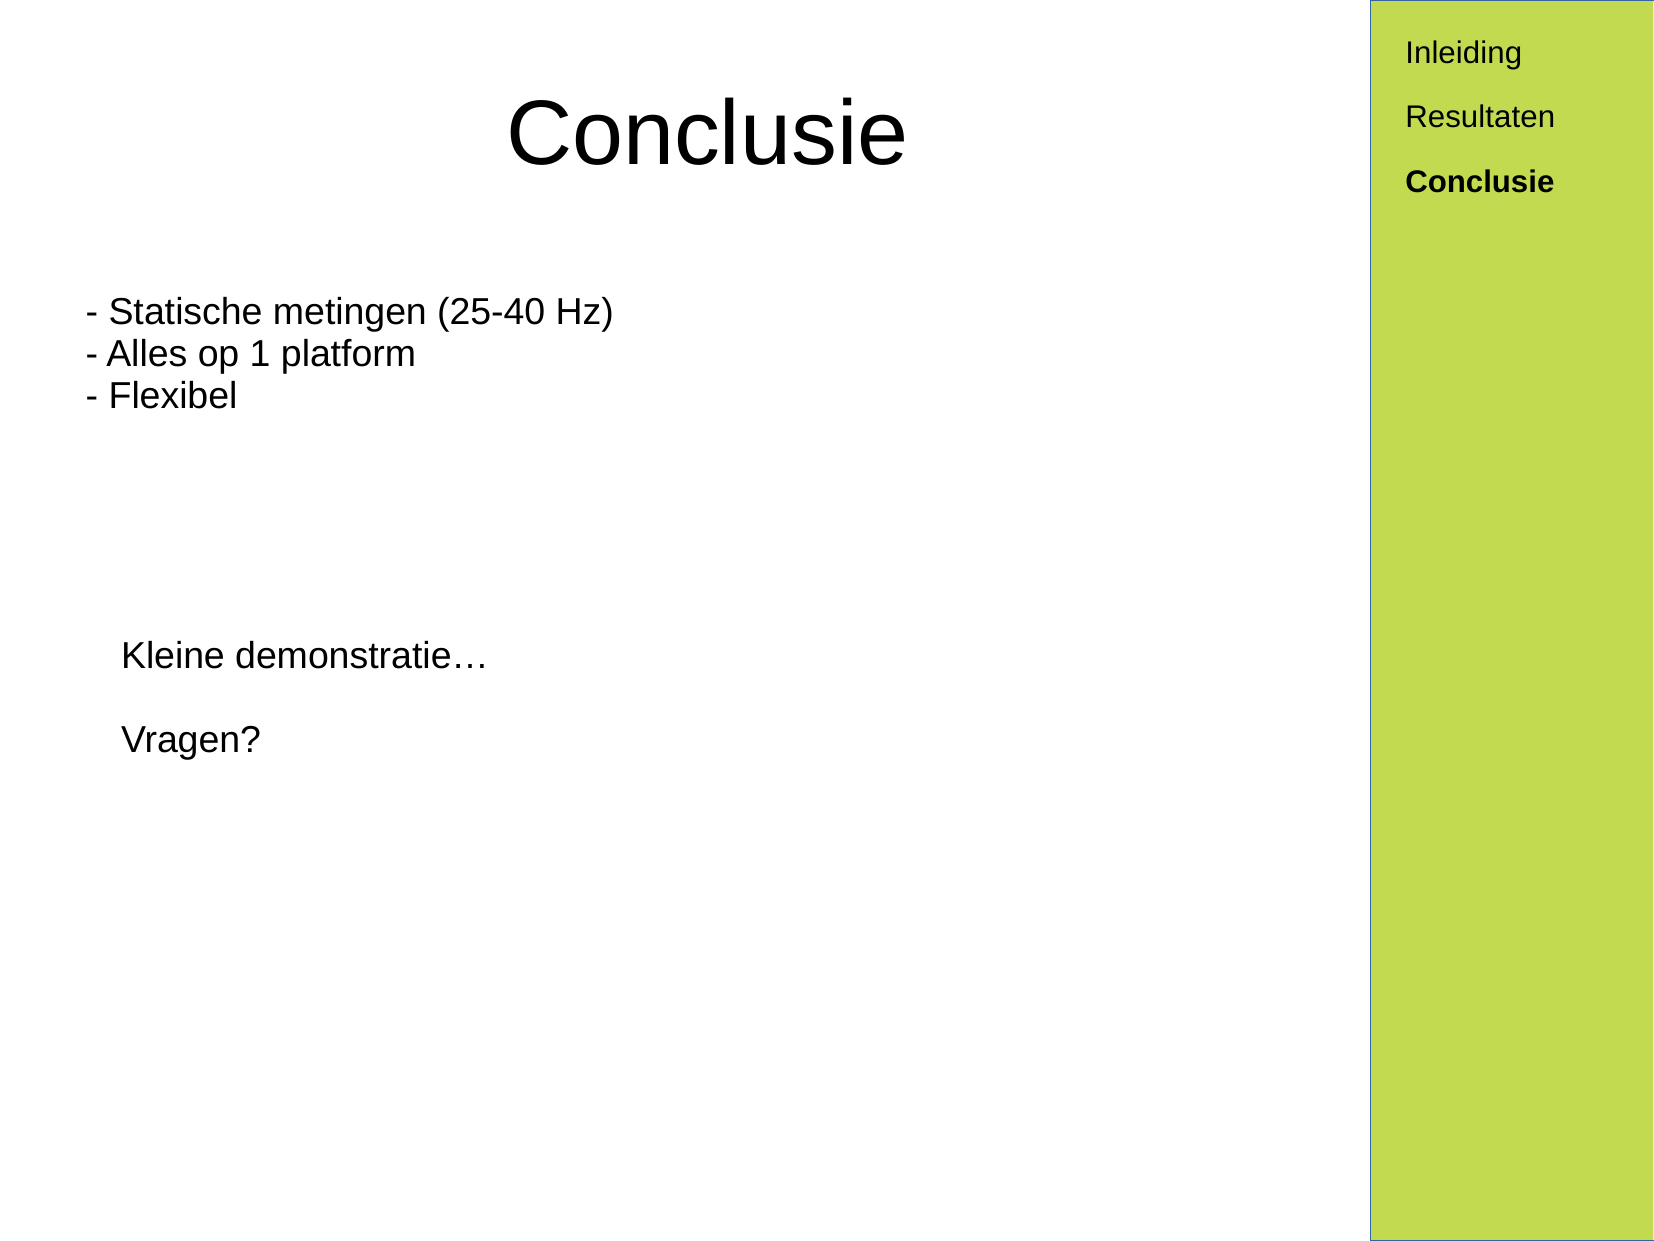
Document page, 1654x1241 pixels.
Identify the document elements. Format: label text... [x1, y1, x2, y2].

list Inleiding Resultaten Conclusie [1334, 35, 1642, 260]
text_box - Statische metingen (25-40 Hz) - Alles op 1 platform - Flexibel [70, 283, 910, 467]
text_box Kleine demonstratie… Vragen? [106, 626, 792, 768]
title Conclusie [0, 29, 1370, 237]
text_box [1370, 0, 1654, 1241]
